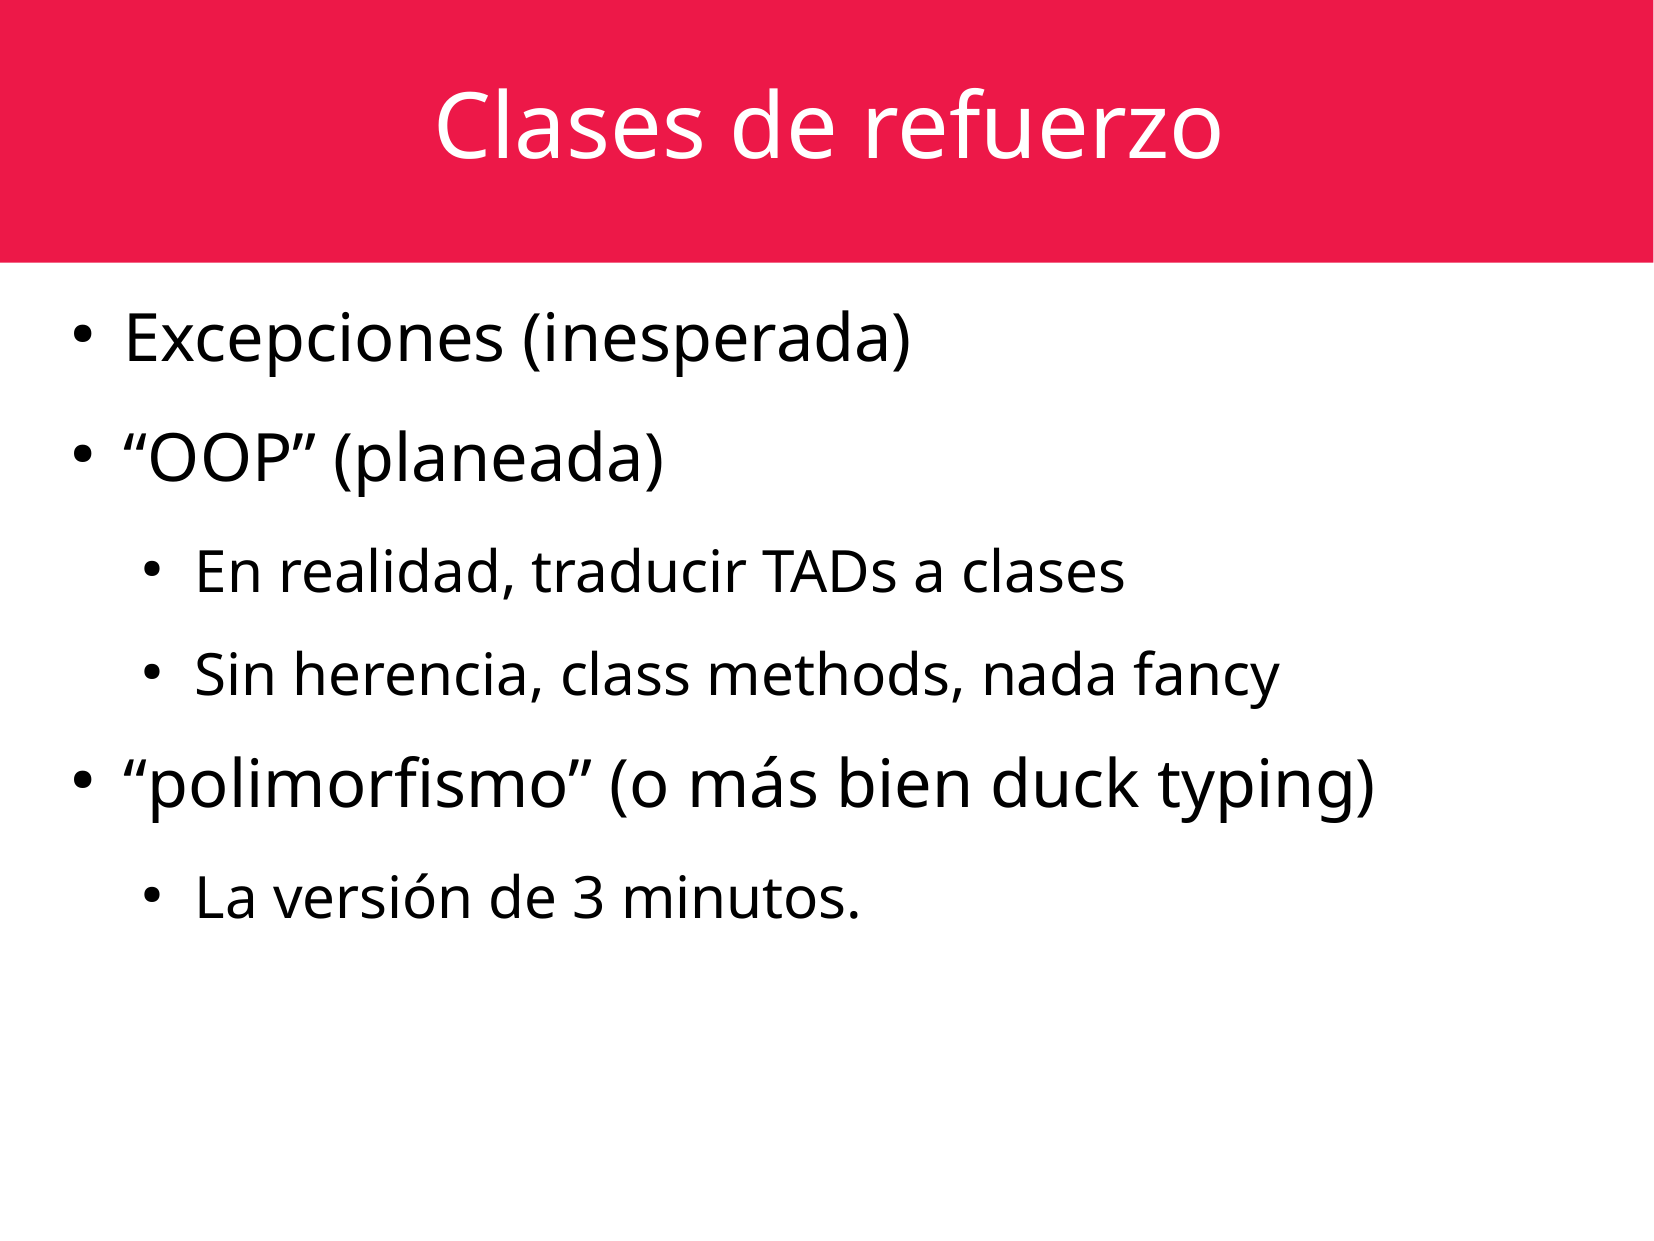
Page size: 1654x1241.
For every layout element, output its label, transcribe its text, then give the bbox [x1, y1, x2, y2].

list Excepciones (inesperada) “OOP” (planeada) En realidad, traducir TADs a clases Sin herencia, class methods, nada fancy “polimorfismo” (o más bien duck typing) La versión de 3 minutos. [53, 290, 1613, 1109]
title Clases de refuerzo [47, 27, 1613, 220]
